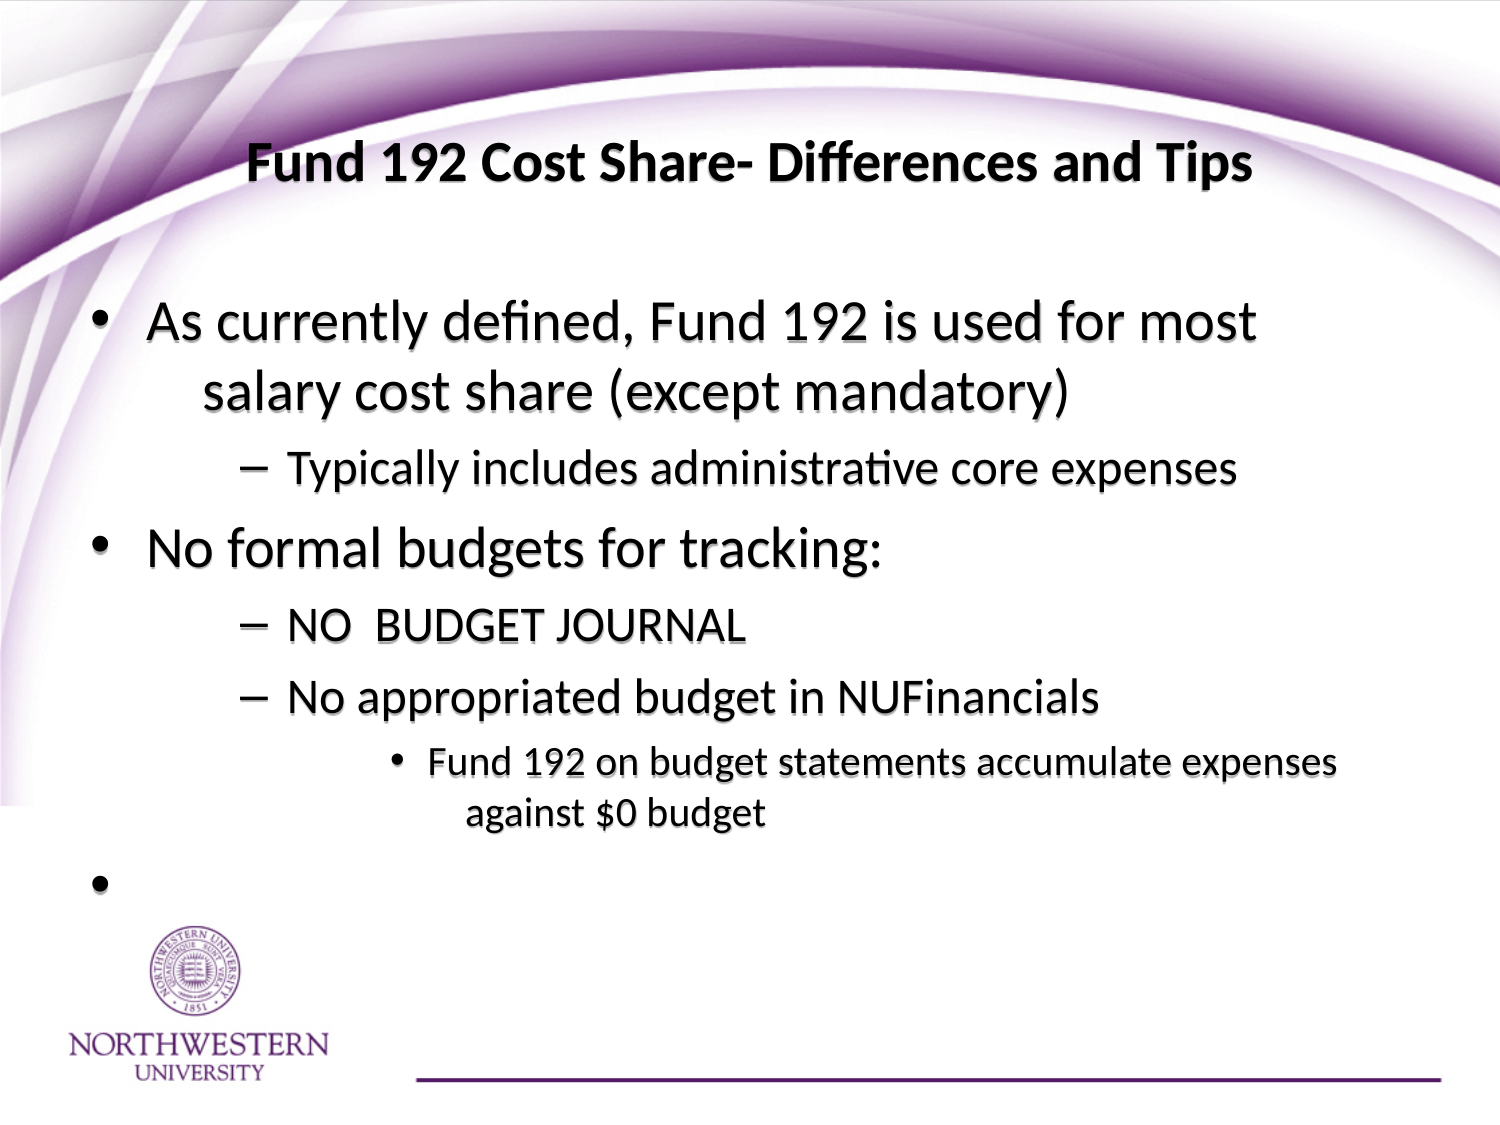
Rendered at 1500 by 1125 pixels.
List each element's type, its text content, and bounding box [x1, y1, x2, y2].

list As currently defined, Fund 192 is used for most salary cost share (except mandatory) Typically includes administrative core expenses No formal budgets for tracking: NO BUDGET JOURNAL No appropriated budget in NUFinancials Fund 192 on budget statements accumulate expenses against $0 budget [75, 274, 1426, 912]
title Fund 192 Cost Share- Differences and Tips [75, 101, 1426, 215]
